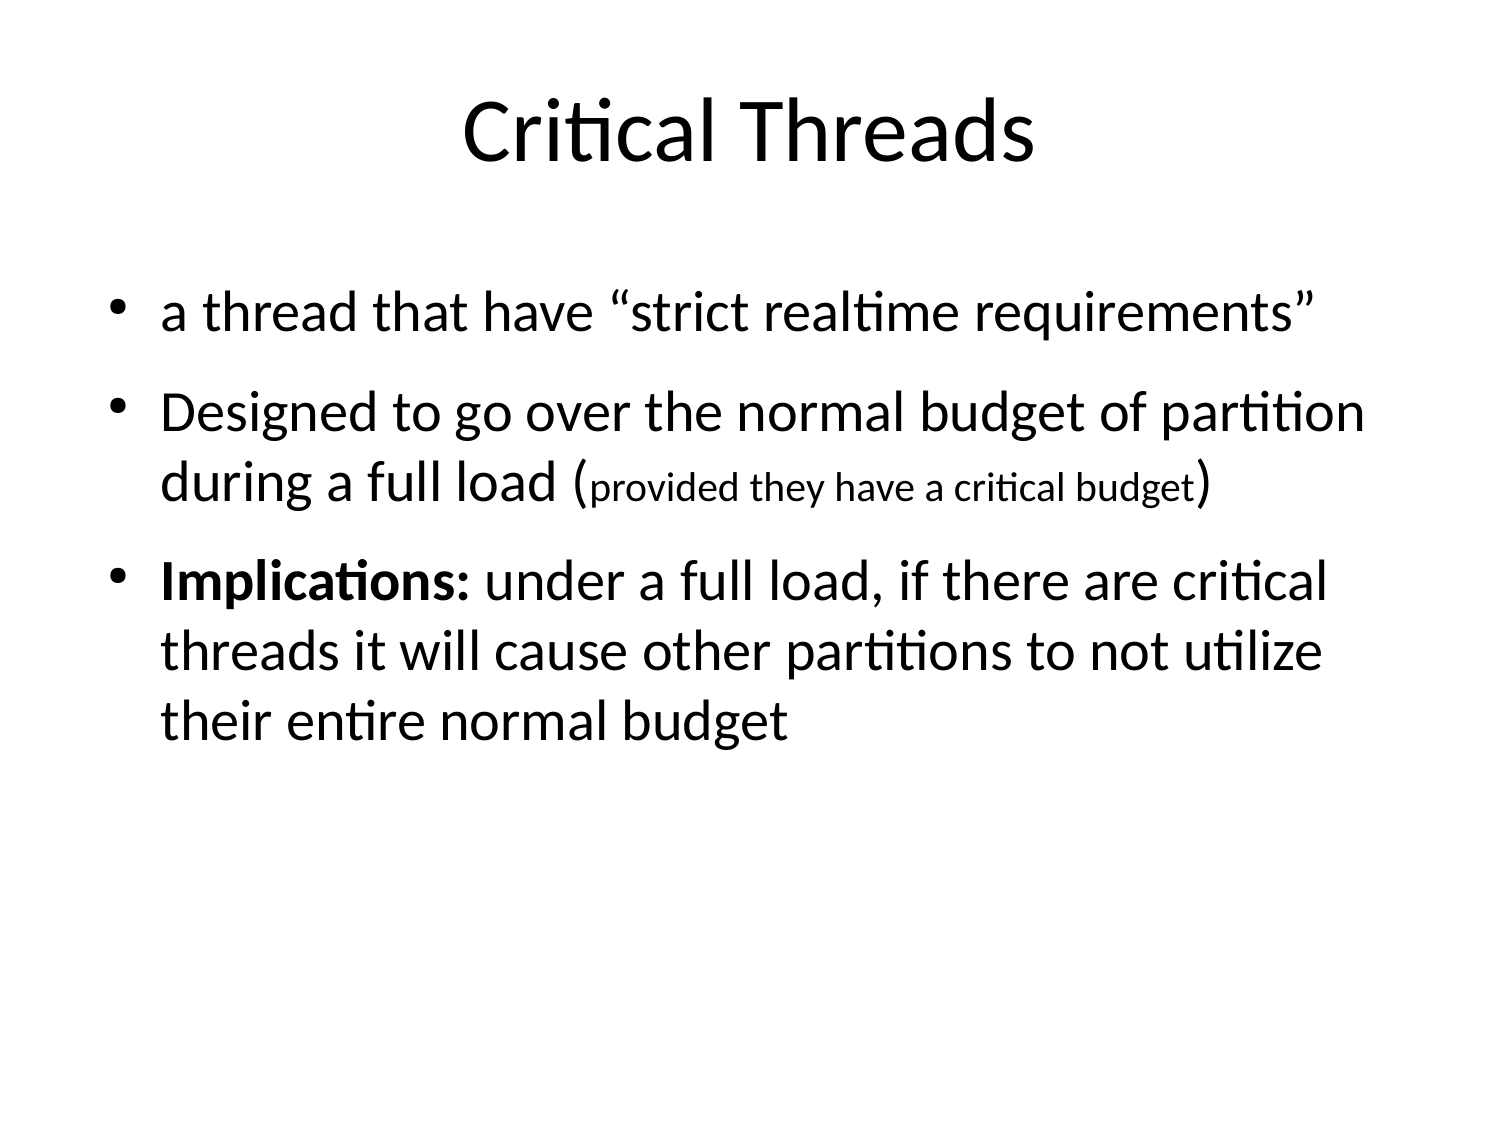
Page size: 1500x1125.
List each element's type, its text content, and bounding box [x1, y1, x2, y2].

list a thread that have “strict realtime requirements” Designed to go over the normal budget of partition during a full load (provided they have a critical budget) Implications: under a full load, if there are critical threads it will cause other partitions to not utilize their entire normal budget [75, 265, 1426, 1009]
title Critical Threads [75, 45, 1425, 233]
